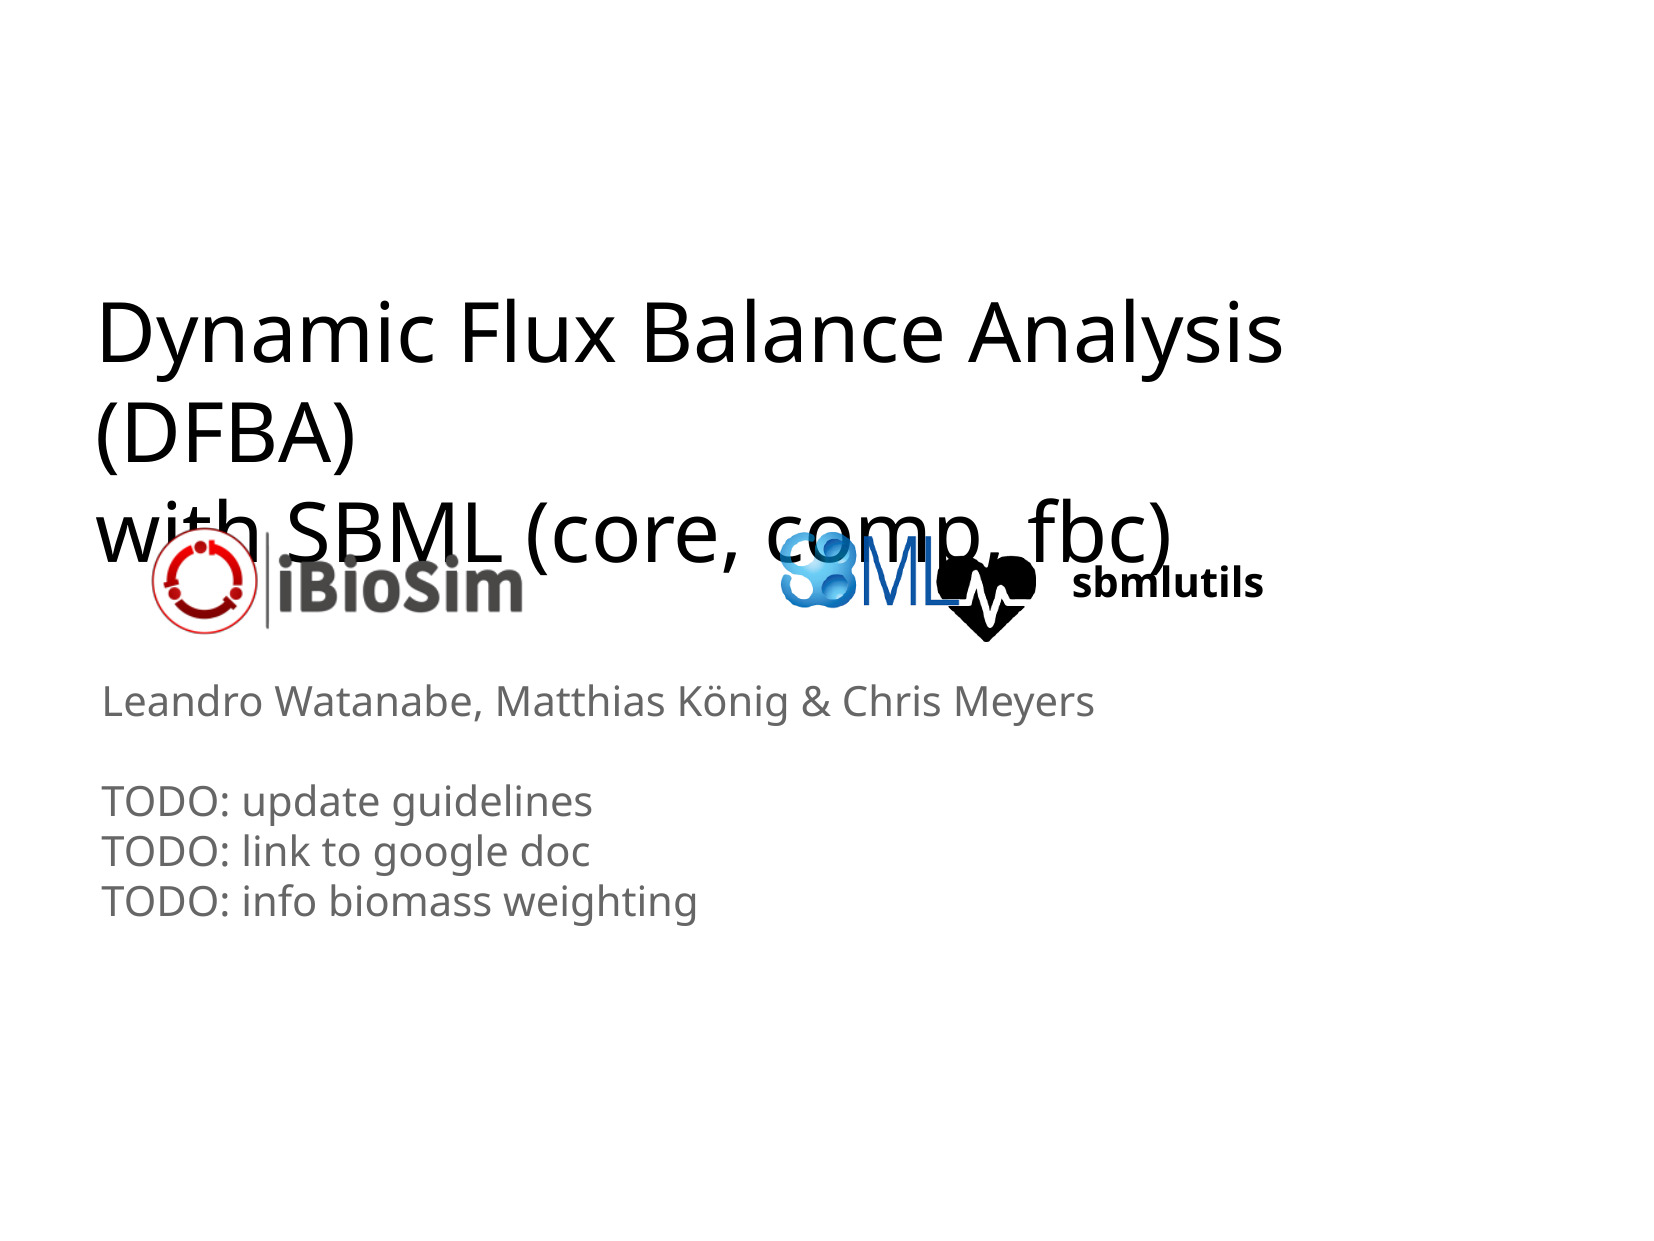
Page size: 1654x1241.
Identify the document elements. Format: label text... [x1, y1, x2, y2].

text_box Dynamic Flux Balance Analysis (DFBA) with SBML (core, comp, fbc) [80, 271, 1572, 617]
text_box Leandro Watanabe, Matthias König & Chris Meyers TODO: update guidelines TODO: link to google doc TODO: info biomass weighting [86, 667, 1548, 1012]
picture [780, 532, 1036, 642]
text_box sbmlutils [1057, 544, 1366, 615]
picture [150, 527, 526, 635]
